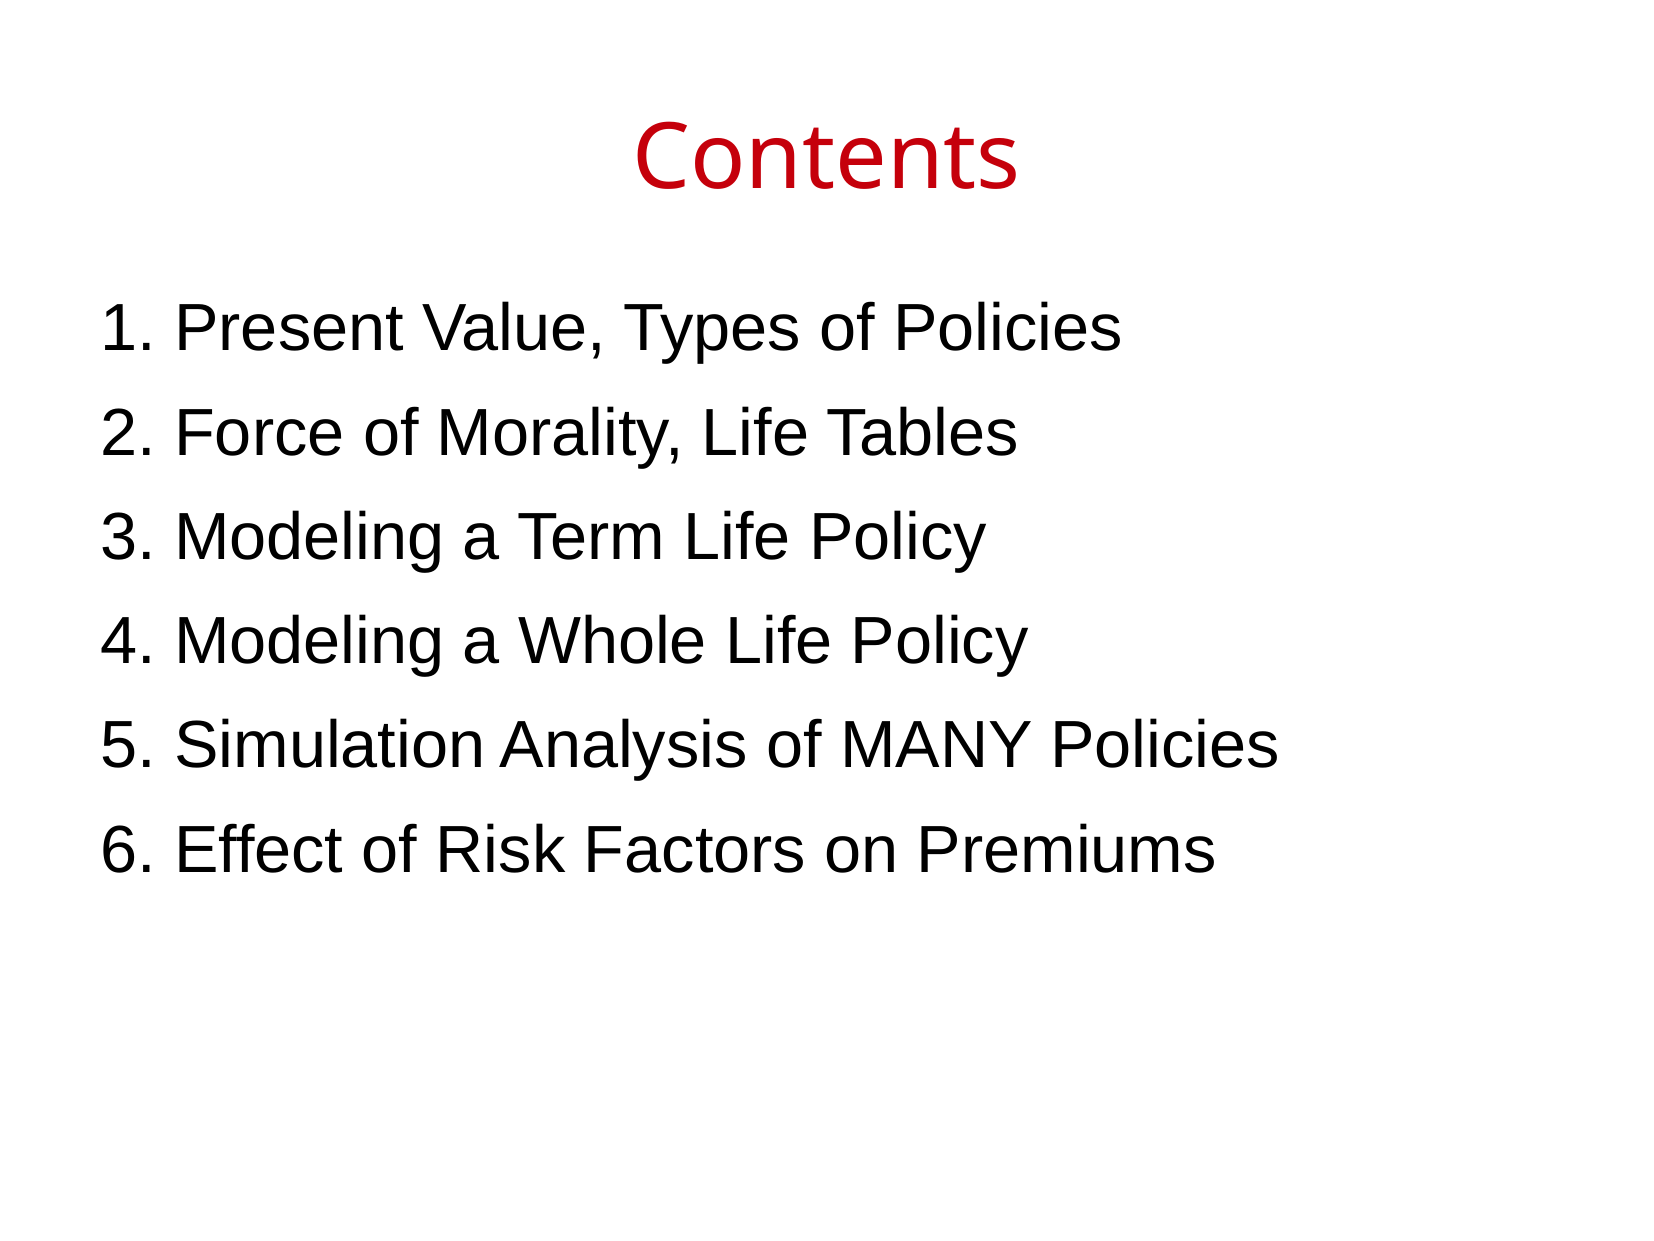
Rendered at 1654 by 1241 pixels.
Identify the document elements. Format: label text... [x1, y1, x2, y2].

list Present Value, Types of Policies Force of Morality, Life Tables Modeling a Term Life Policy Modeling a Whole Life Policy Simulation Analysis of MANY Policies Effect of Risk Factors on Premiums [82, 290, 1571, 1010]
title Contents [82, 49, 1571, 257]
